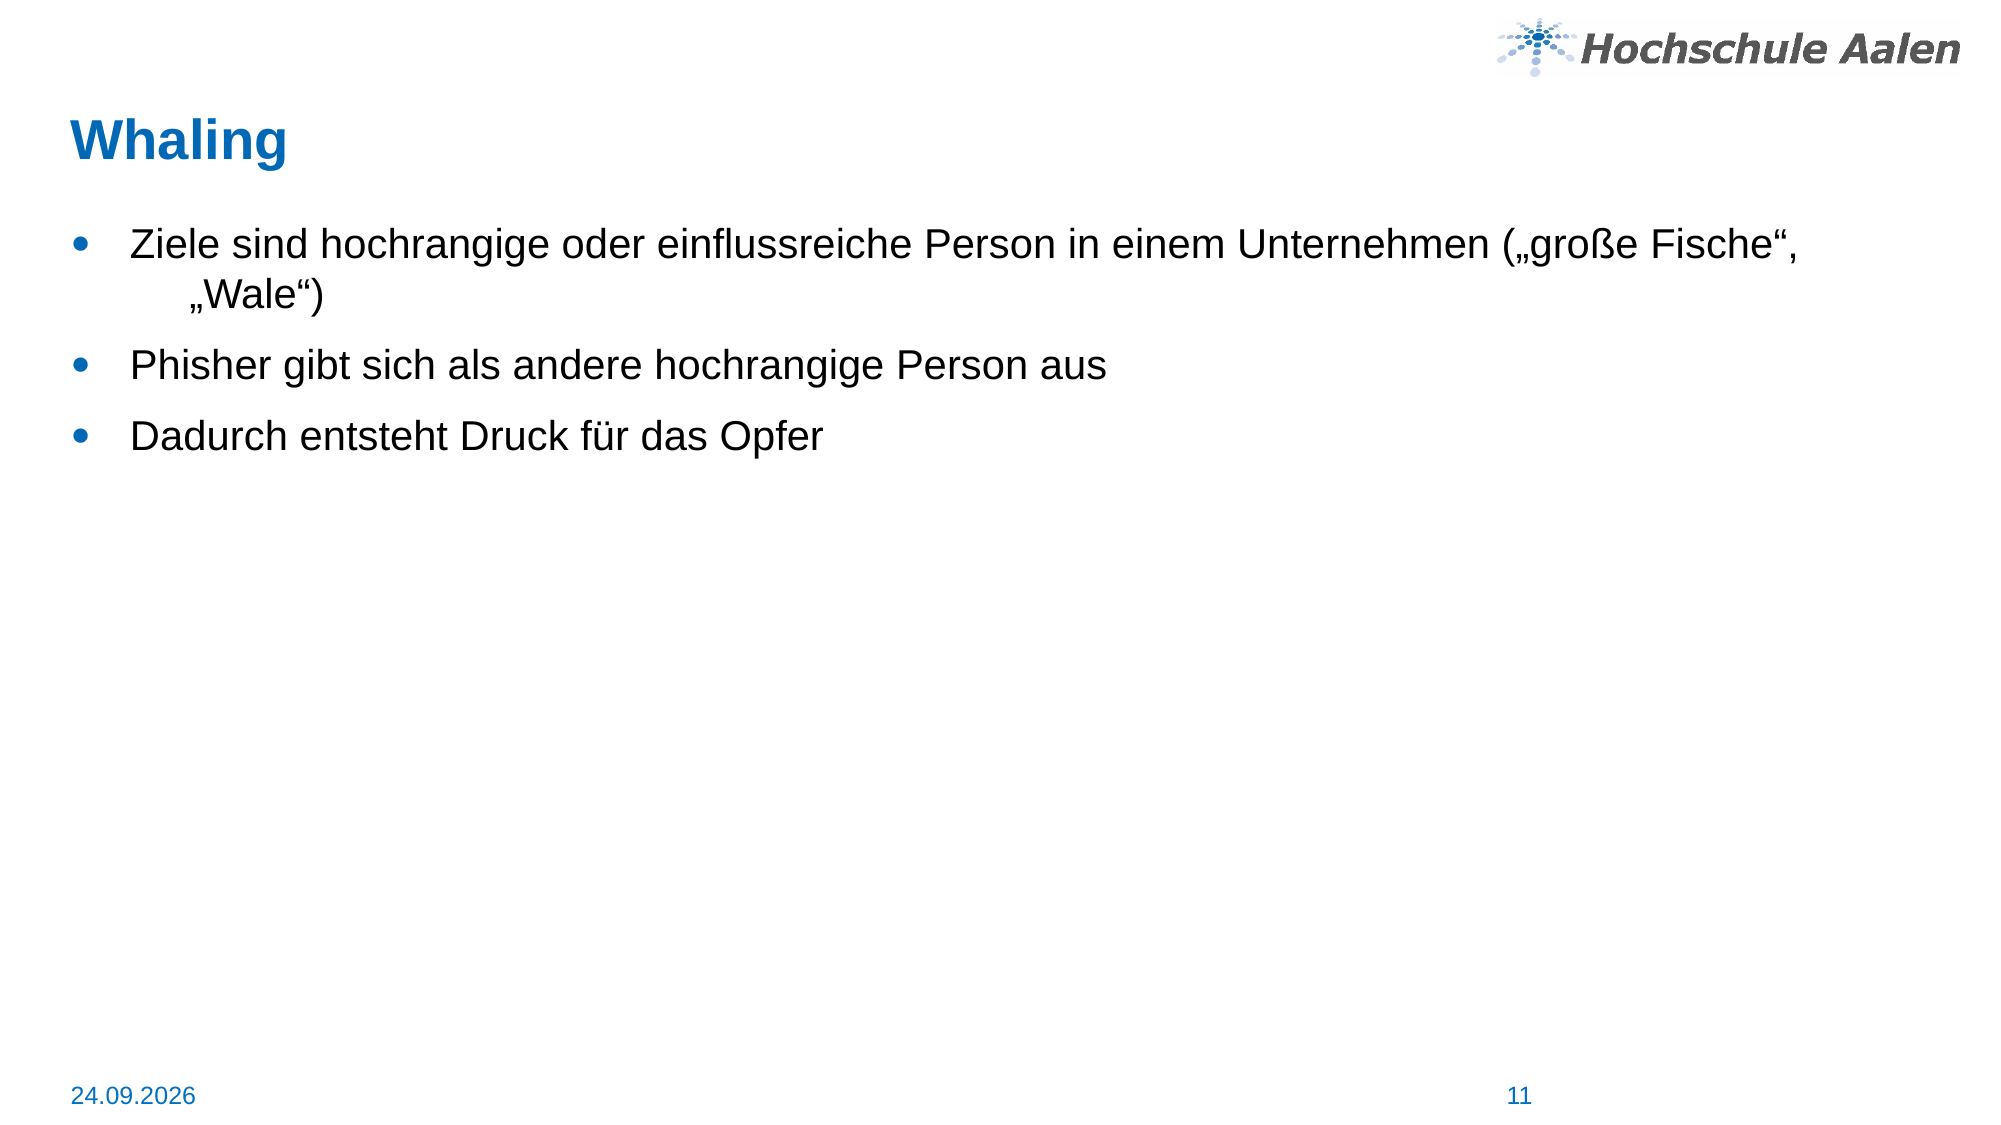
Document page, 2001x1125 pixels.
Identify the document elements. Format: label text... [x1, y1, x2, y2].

list Ziele sind hochrangige oder einflussreiche Person in einem Unternehmen („große Fische“, „Wale“) Phisher gibt sich als andere hochrangige Person aus Dadurch entsteht Druck für das Opfer [55, 209, 1944, 1038]
text_box ‹Nr.› [1491, 1064, 1942, 1125]
title Whaling [55, 90, 1944, 184]
text_box 20.12.2023 [55, 1065, 506, 1125]
